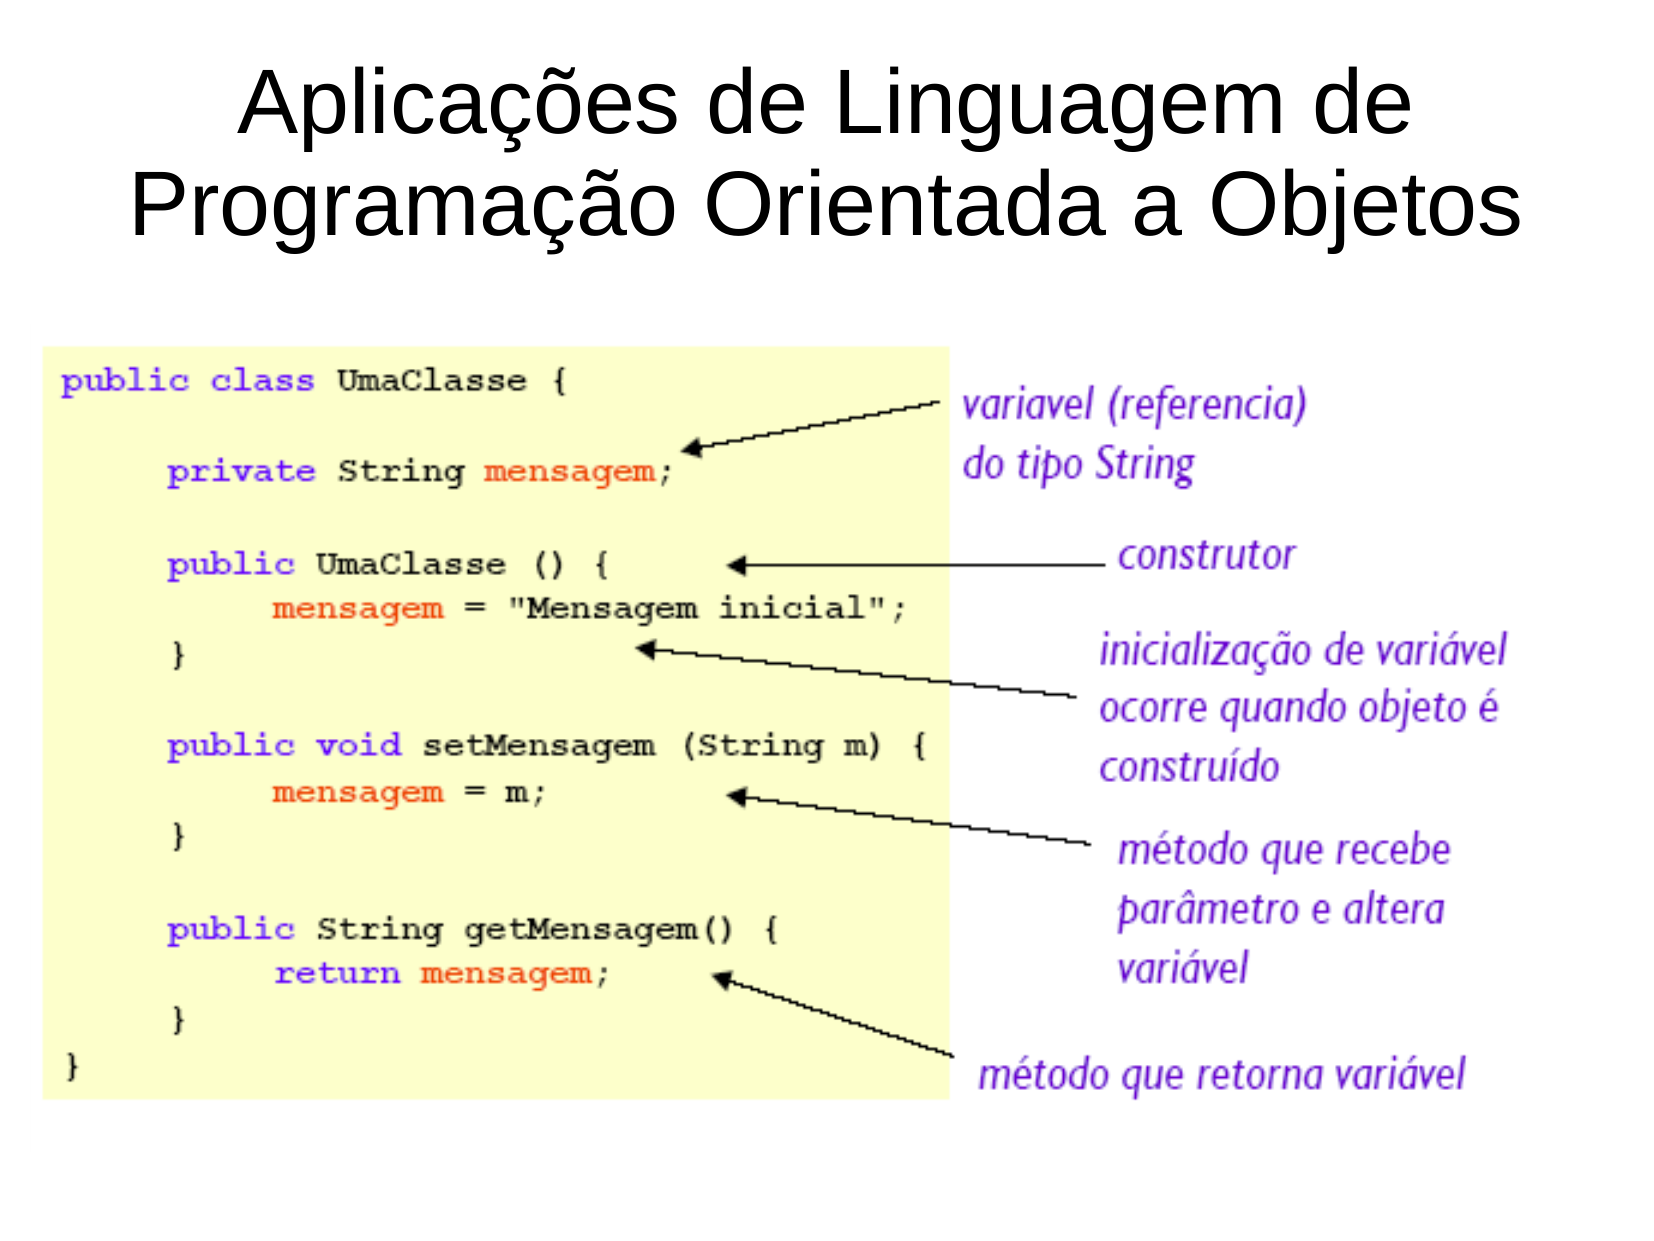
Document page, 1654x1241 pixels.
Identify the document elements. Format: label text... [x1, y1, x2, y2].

picture [29, 324, 1550, 1152]
title Aplicações de Linguagem de Programação Orientada a Objetos [82, 49, 1571, 257]
